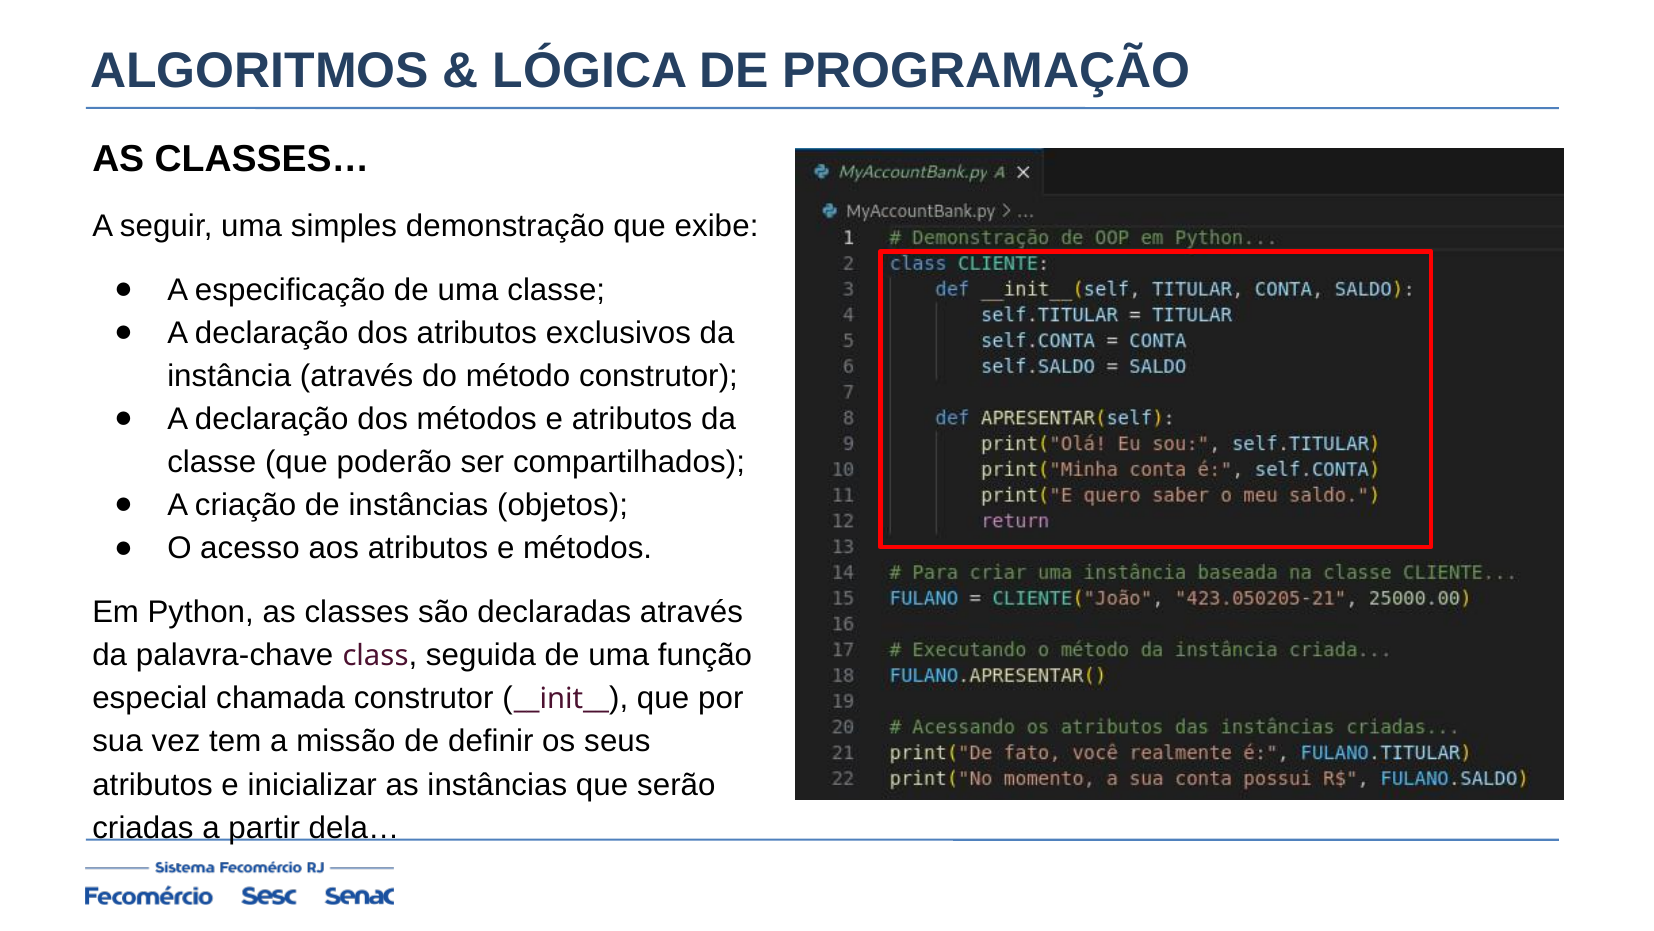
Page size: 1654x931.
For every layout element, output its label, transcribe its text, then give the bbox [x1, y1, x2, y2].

text_box ALGORITMOS & LÓGICA DE PROGRAMAÇÃO [90, 32, 1564, 104]
picture [795, 148, 1564, 800]
text_box AS CLASSES… A seguir, uma simples demonstração que exibe: A especificação de uma classe; A declaração dos atributos exclusivos da instância (através do método construtor); A declaração dos métodos e atributos da classe (que poderão ser compartilhados); A criação de instâncias (objetos); O acesso aos atributos e métodos. Em Python, as classes são declaradas através da palavra-chave class, seguida de uma função especial chamada construtor (__init__), que por sua vez tem a missão de definir os seus atributos e inicializar as instâncias que serão criadas a partir dela… [77, 112, 796, 836]
picture [62, 845, 416, 921]
